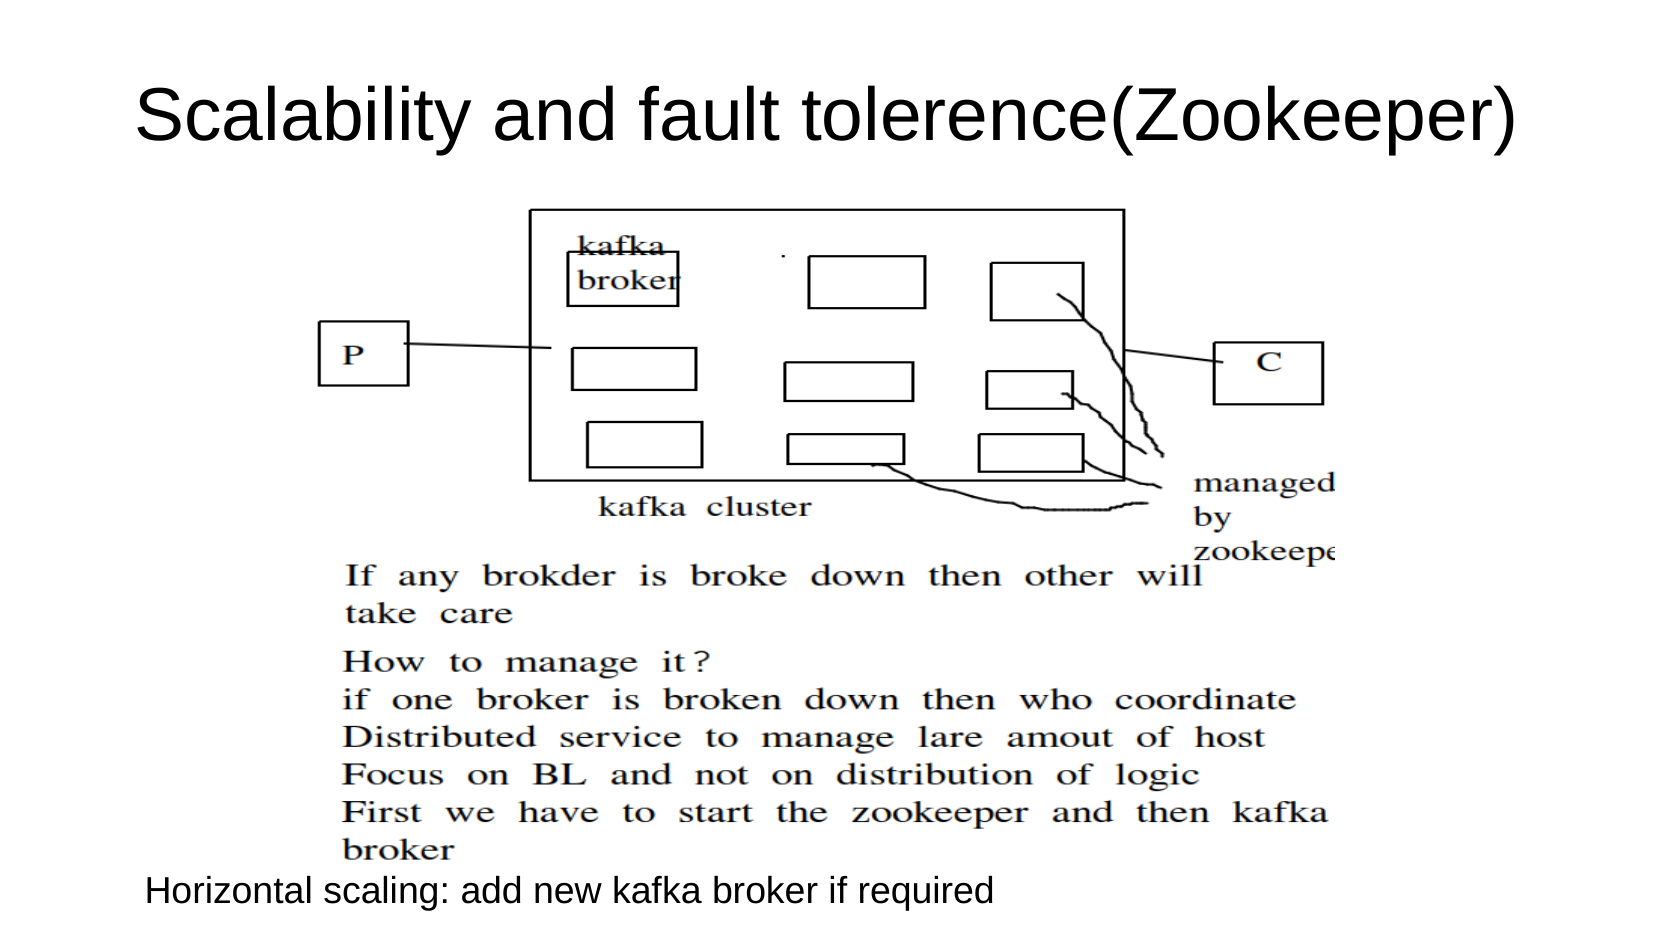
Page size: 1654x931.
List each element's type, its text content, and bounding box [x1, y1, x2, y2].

text_box Horizontal scaling: add new kafka broker if required [129, 862, 1011, 920]
picture [303, 180, 1335, 863]
title Scalability and fault tolerence(Zookeeper) [82, 37, 1571, 193]
